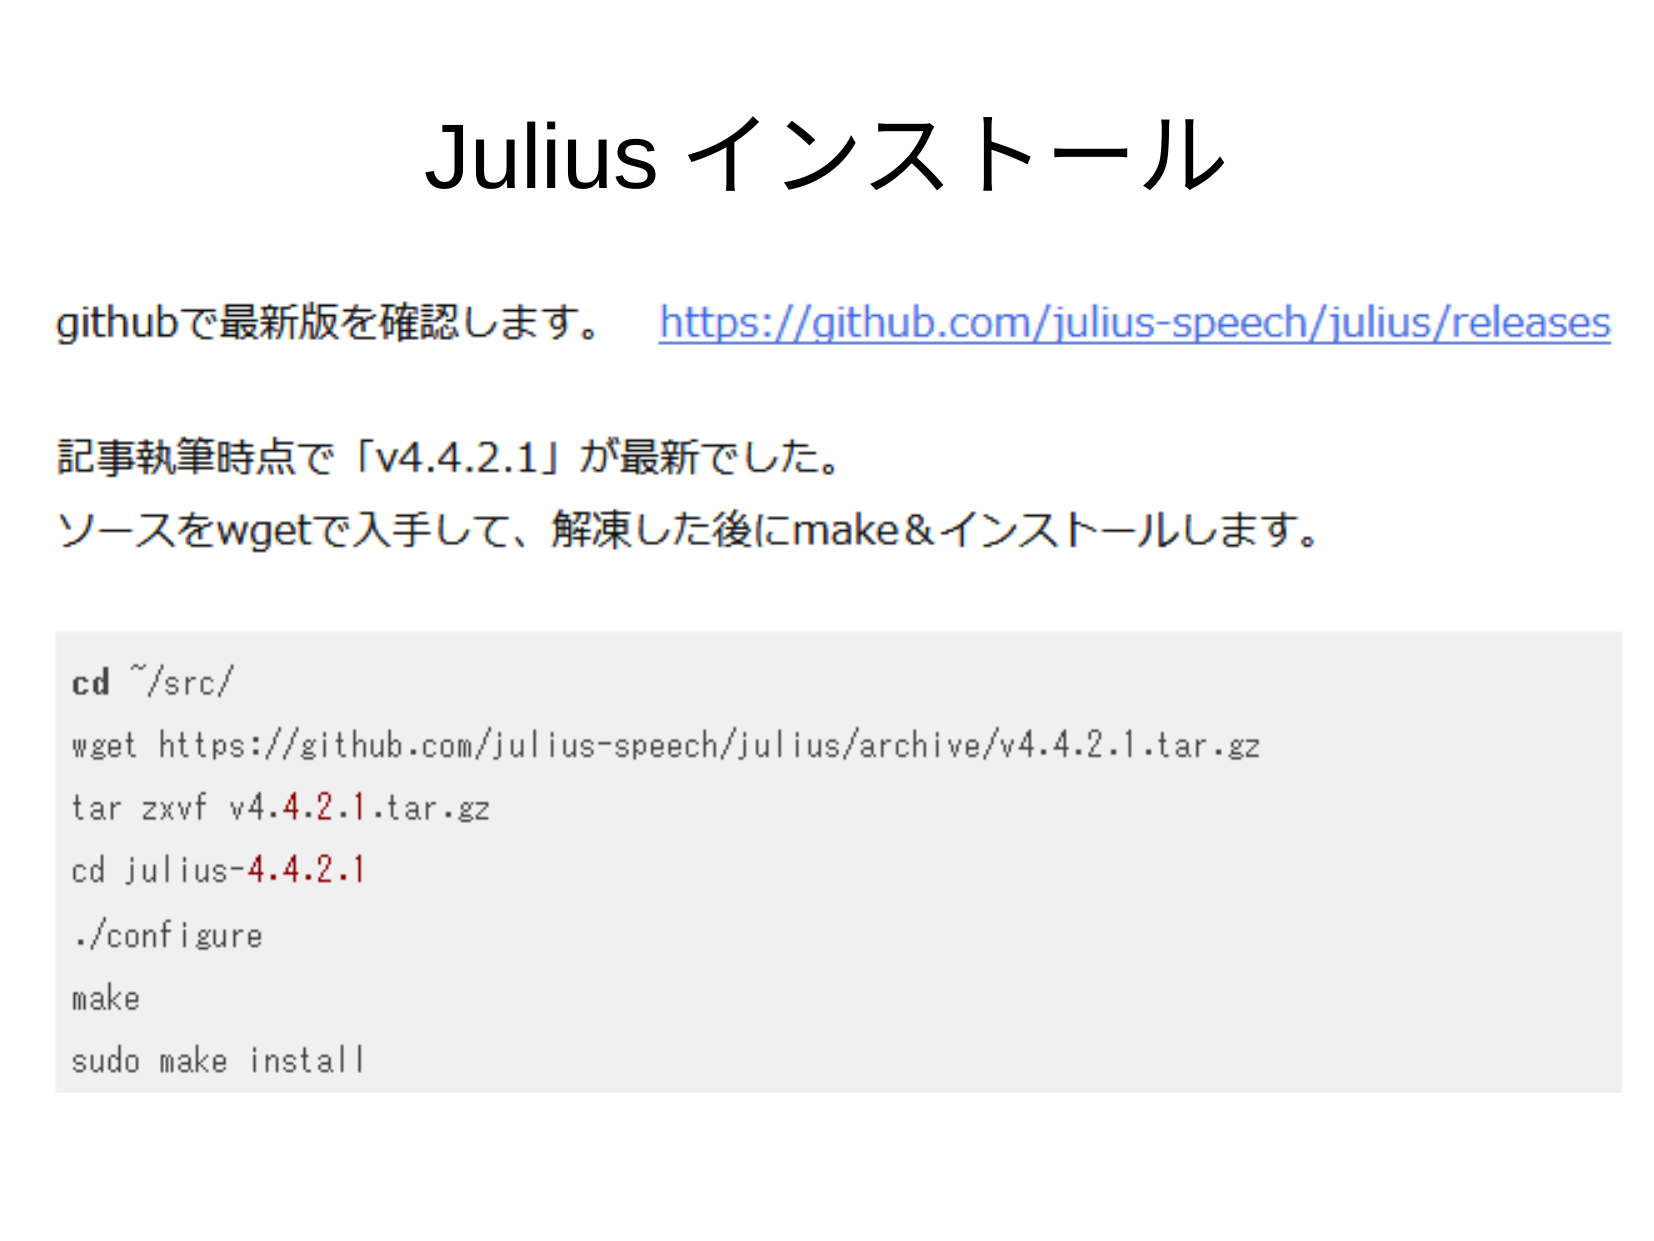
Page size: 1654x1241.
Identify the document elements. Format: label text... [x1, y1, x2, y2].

picture [29, 295, 1622, 1093]
title Juliusインストール [82, 49, 1571, 257]
